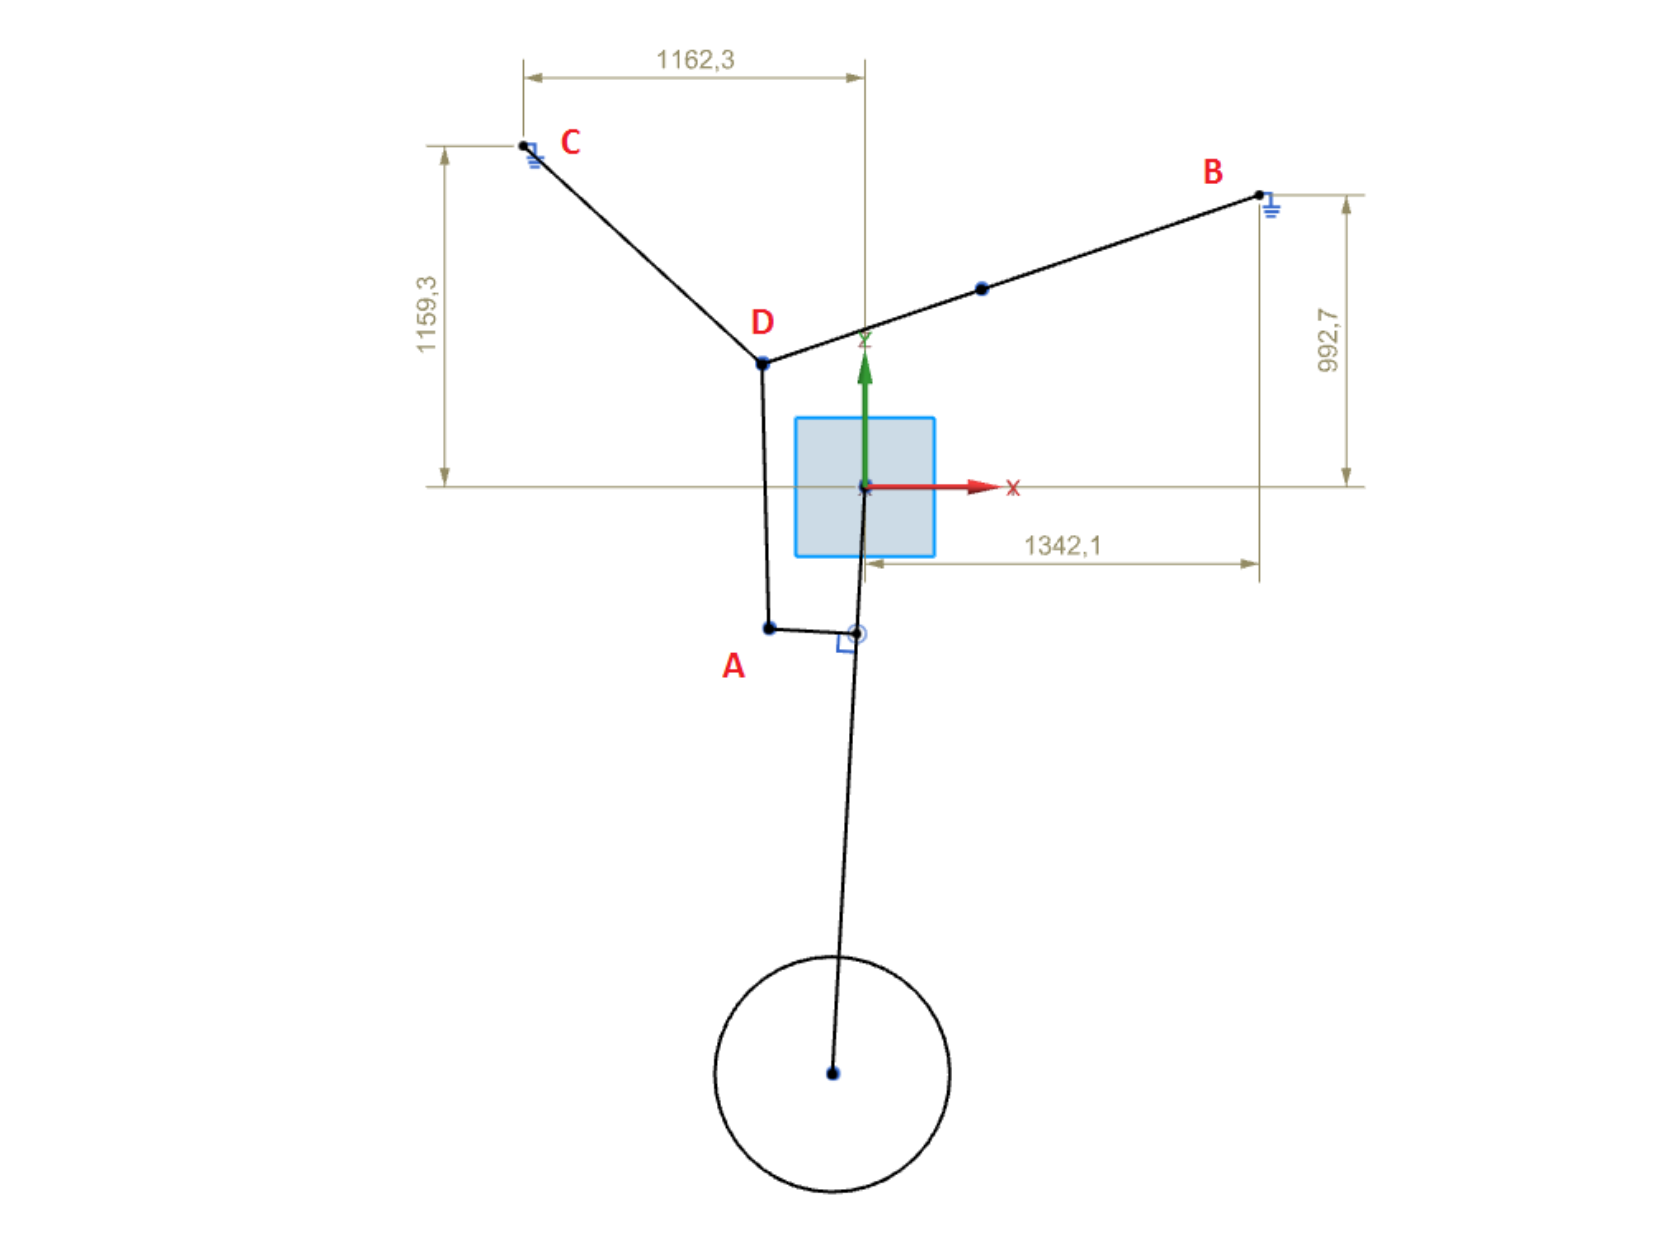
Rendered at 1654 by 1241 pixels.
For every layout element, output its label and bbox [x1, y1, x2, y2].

picture [353, 0, 1419, 1241]
